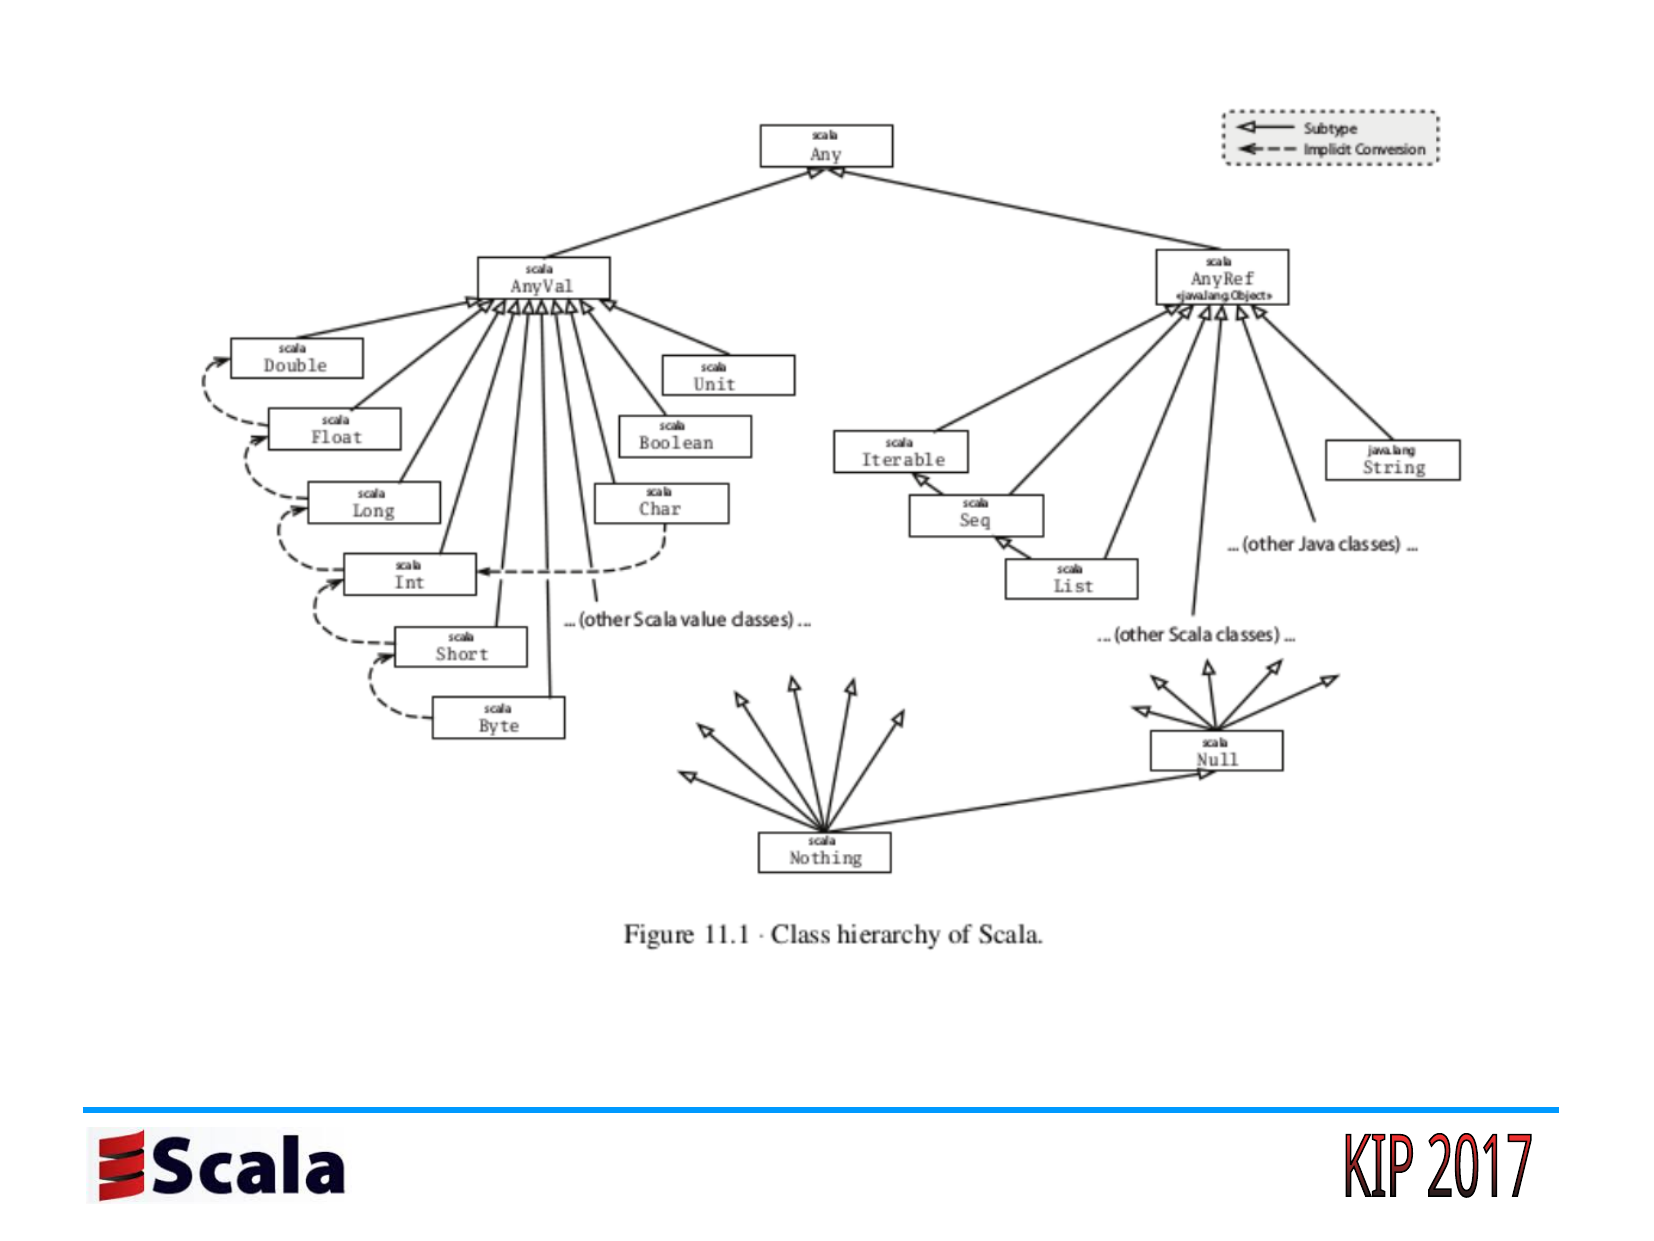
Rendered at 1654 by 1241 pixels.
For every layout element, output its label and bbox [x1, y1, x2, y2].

picture [175, 5, 1478, 1099]
picture [86, 1127, 359, 1204]
